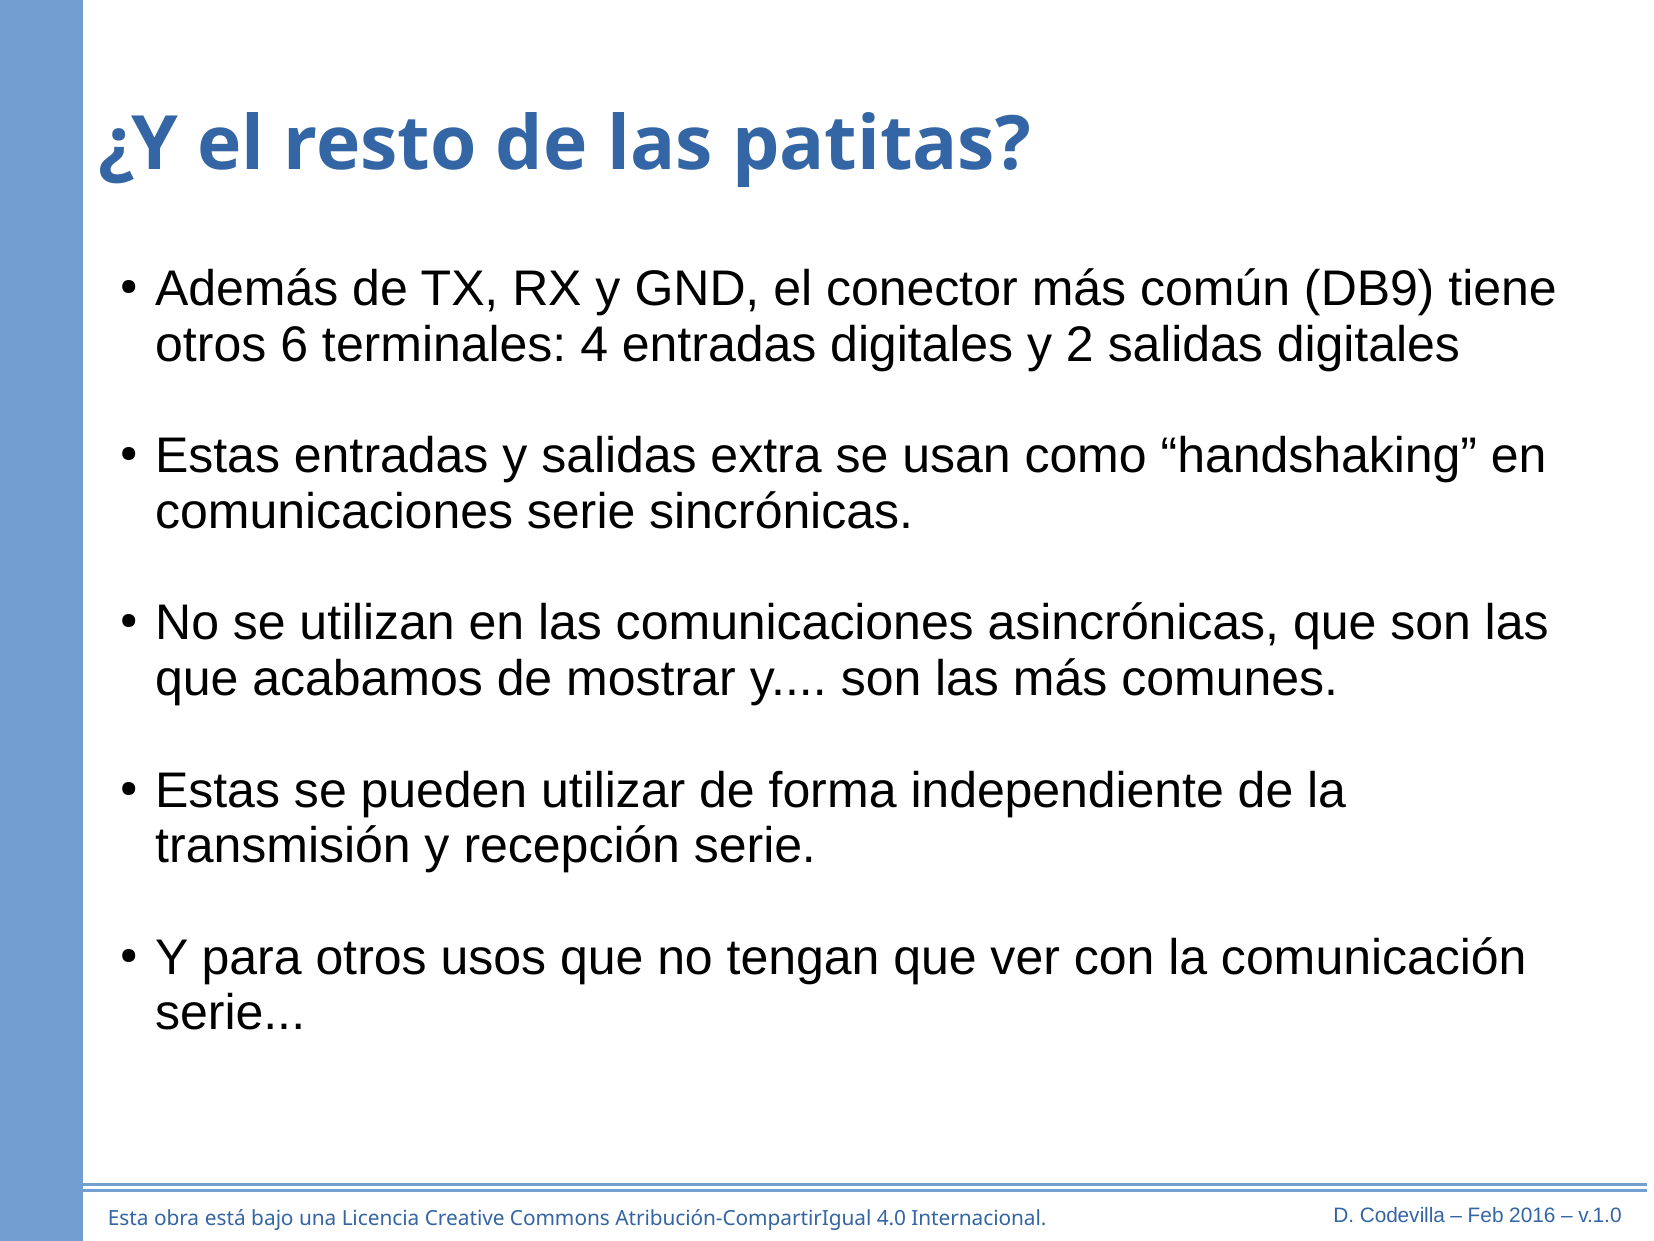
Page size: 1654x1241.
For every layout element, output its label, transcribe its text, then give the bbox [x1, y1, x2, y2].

text_box Además de TX, RX y GND, el conector más común (DB9) tiene otros 6 terminales: 4 entradas digitales y 2 salidas digitales Estas entradas y salidas extra se usan como “handshaking” en comunicaciones serie sincrónicas. No se utilizan en las comunicaciones asincrónicas, que son las que acabamos de mostrar y.... son las más comunes. Estas se pueden utilizar de forma independiente de la transmisión y recepción serie. Y para otros usos que no tengan que ver con la comunicación serie... [105, 252, 1606, 1056]
text_box ¿Y el resto de las patitas? [83, 30, 1641, 133]
